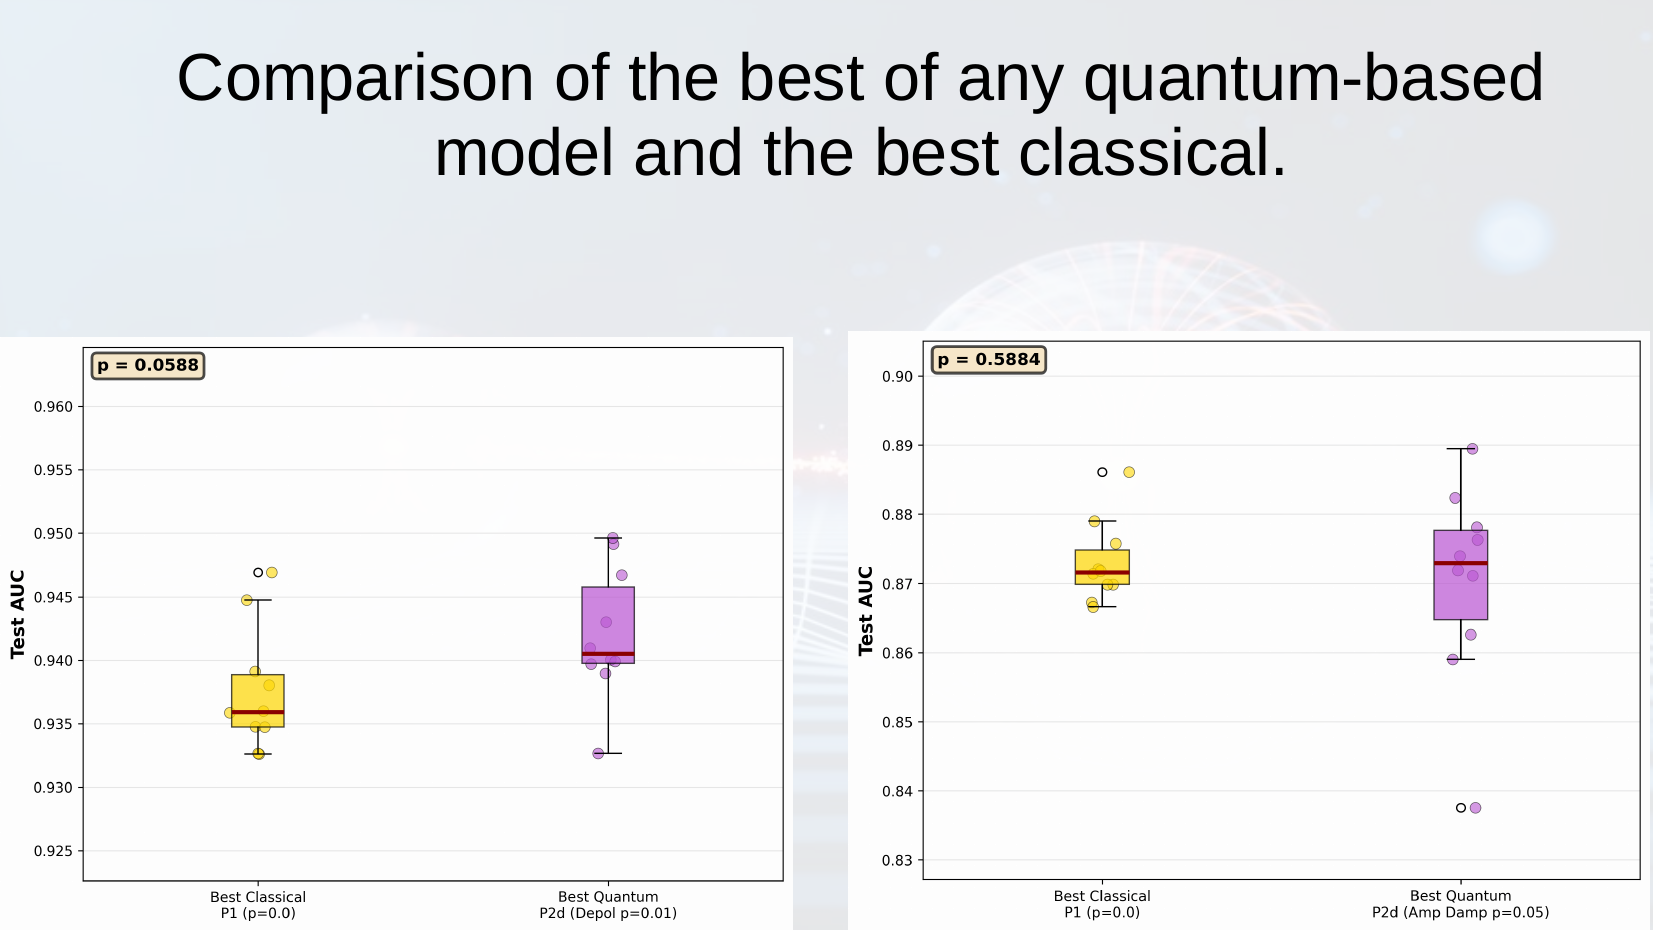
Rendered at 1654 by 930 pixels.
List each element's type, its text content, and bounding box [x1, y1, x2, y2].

picture [848, 331, 1650, 930]
picture [0, 337, 793, 930]
title Comparison of the best of any quantum-based model and the best classical. [82, 37, 1571, 193]
